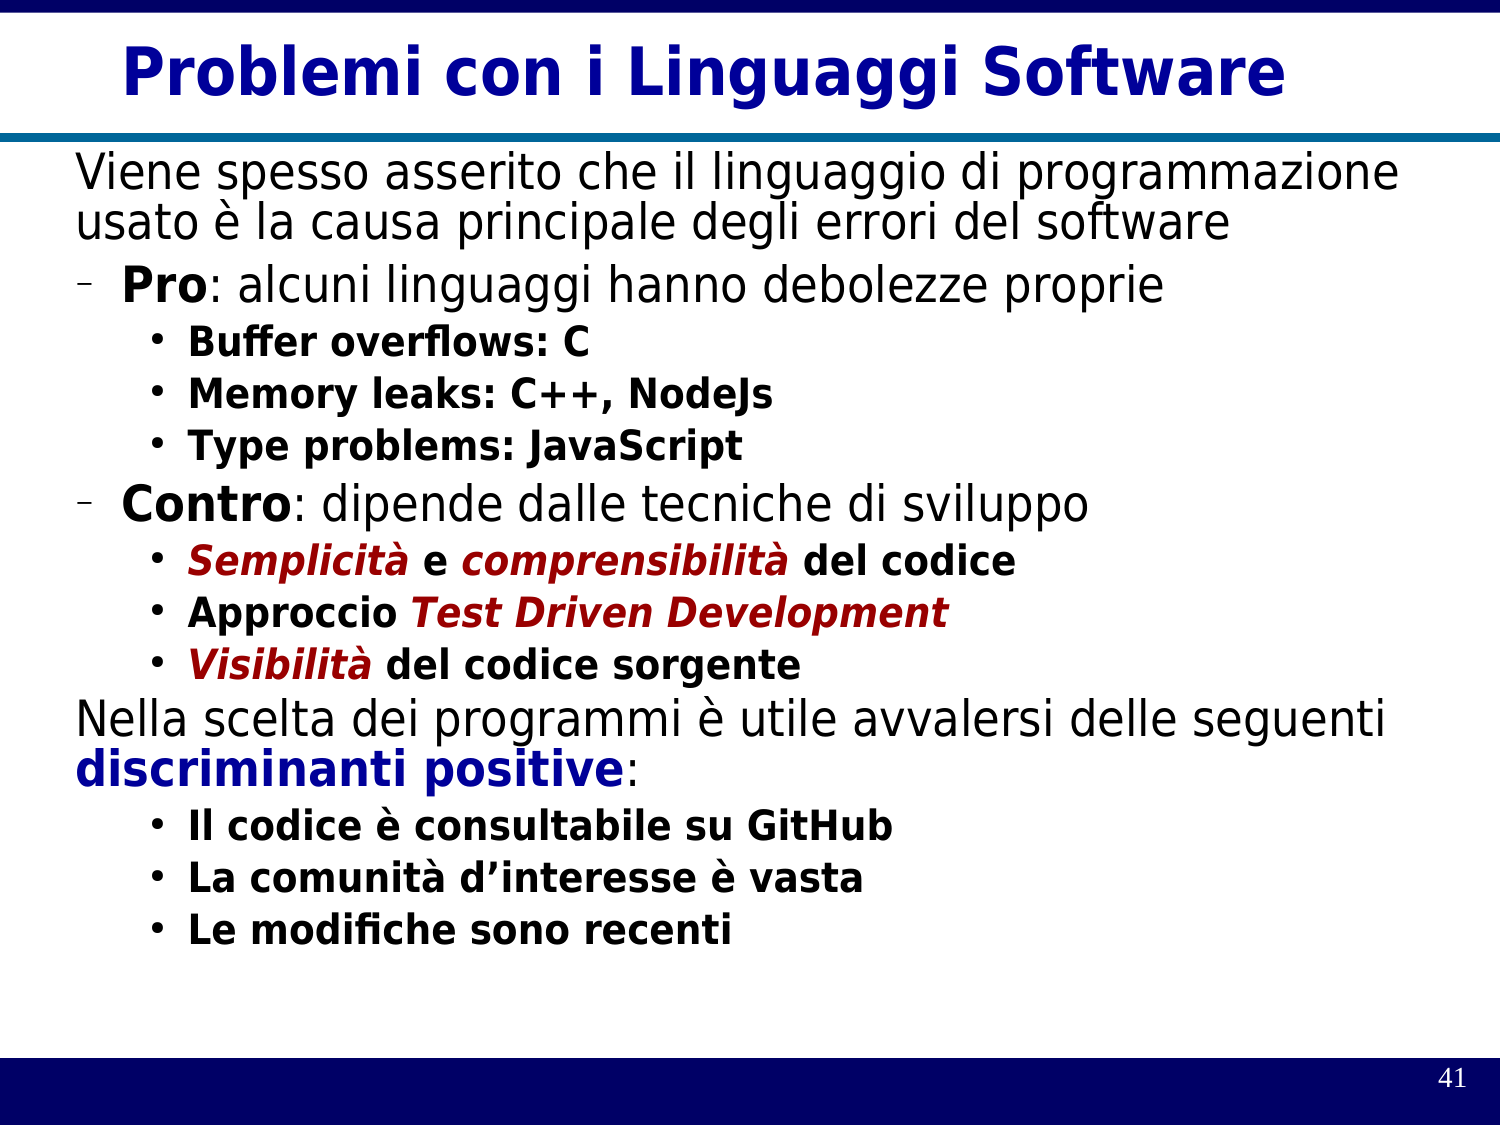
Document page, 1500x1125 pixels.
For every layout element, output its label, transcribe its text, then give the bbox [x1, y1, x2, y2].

title Problemi con i Linguaggi Software [0, 12, 1411, 138]
list Viene spesso asserito che il linguaggio di programmazione usato è la causa principale degli errori del software Pro: alcuni linguaggi hanno debolezze proprie Buffer overflows: C Memory leaks: C++, NodeJs Type problems: JavaScript Contro: dipende dalle tecniche di sviluppo Semplicità e comprensibilità del codice Approccio Test Driven Development Visibilità del codice sorgente Nella scelta dei programmi è utile avvalersi delle seguenti discriminanti positive: Il codice è consultabile su GitHub La comunità d’interesse è vasta Le modifiche sono recenti [0, 149, 1471, 1021]
